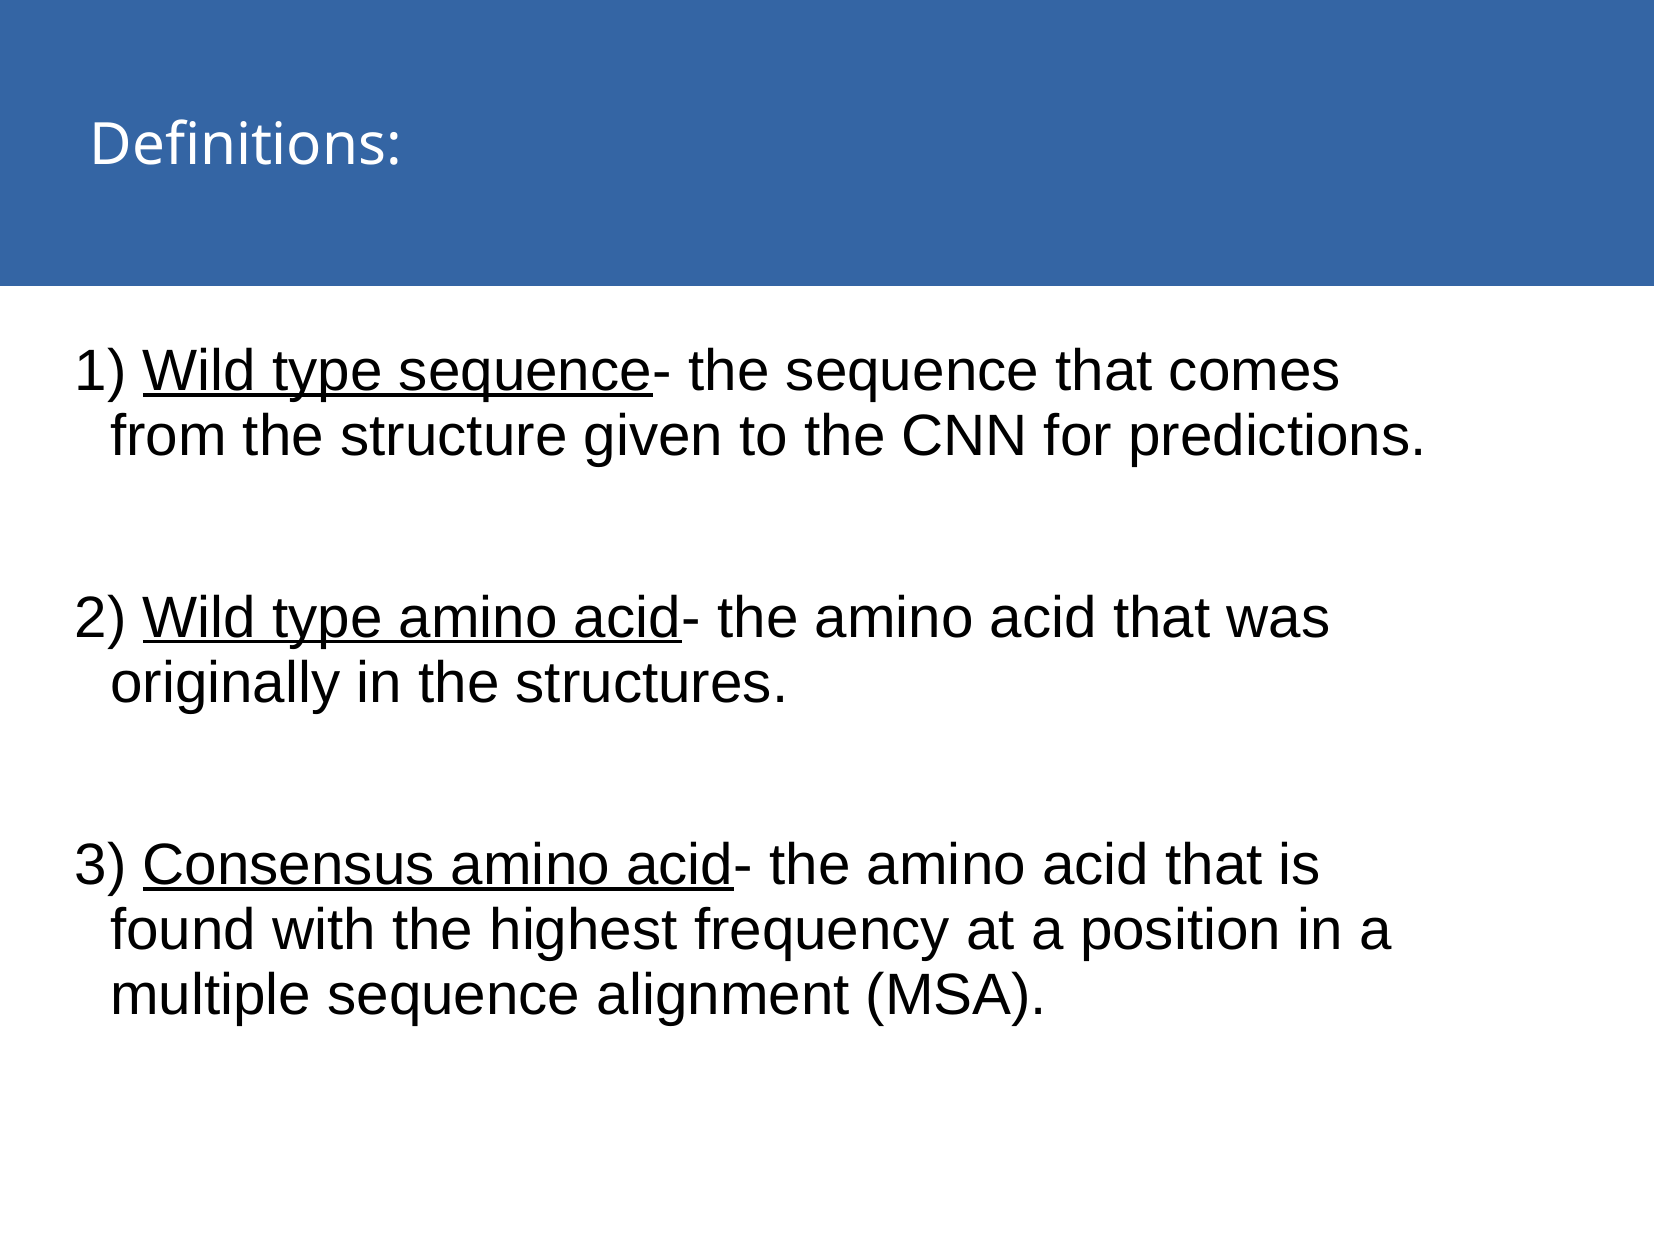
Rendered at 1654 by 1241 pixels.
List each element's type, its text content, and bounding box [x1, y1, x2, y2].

text_box Definitions: [0, 0, 1654, 286]
text_box Wild type sequence- the sequence that comes from the structure given to the CNN for predictions. Wild type amino acid- the amino acid that was originally in the structures. Consensus amino acid- the amino acid that is found with the highest frequency at a position in a multiple sequence alignment (MSA). [60, 330, 1456, 1156]
